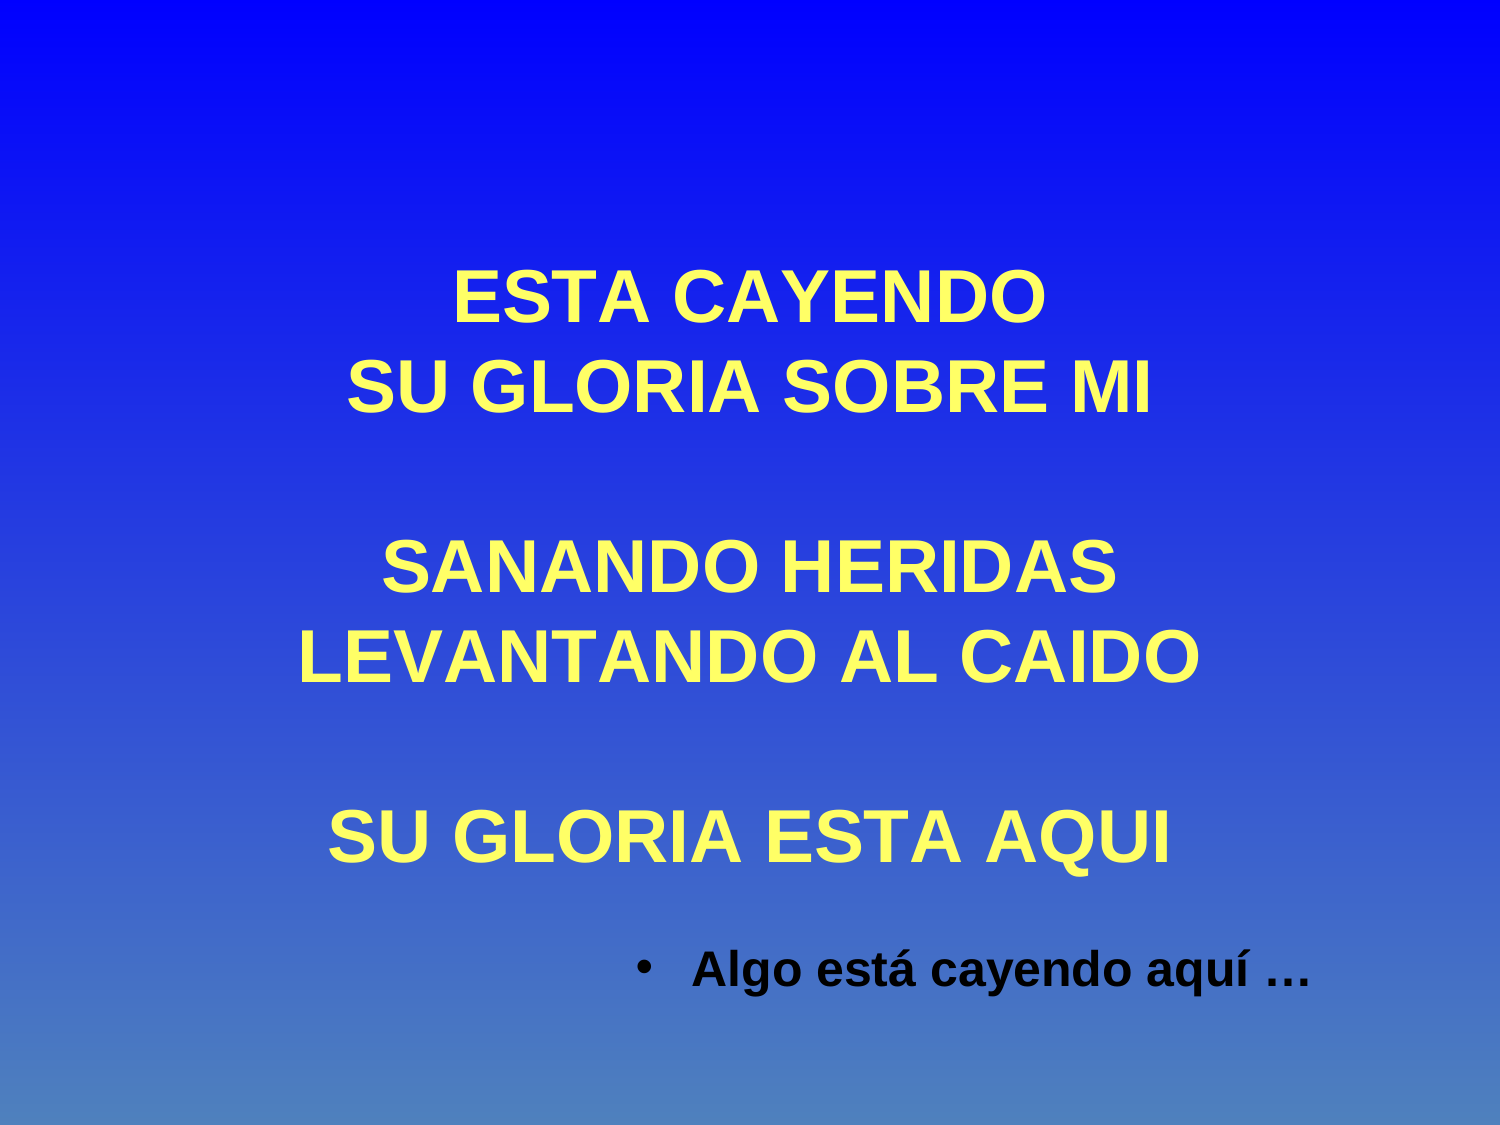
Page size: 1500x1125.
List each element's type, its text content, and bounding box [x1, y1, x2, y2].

text_box ESTA CAYENDO SU GLORIA SOBRE MI SANANDO HERIDAS LEVANTANDO AL CAIDO SU GLORIA ESTA AQUI [75, 468, 1426, 657]
text_box Algo está cayendo aquí … [616, 928, 1329, 1012]
